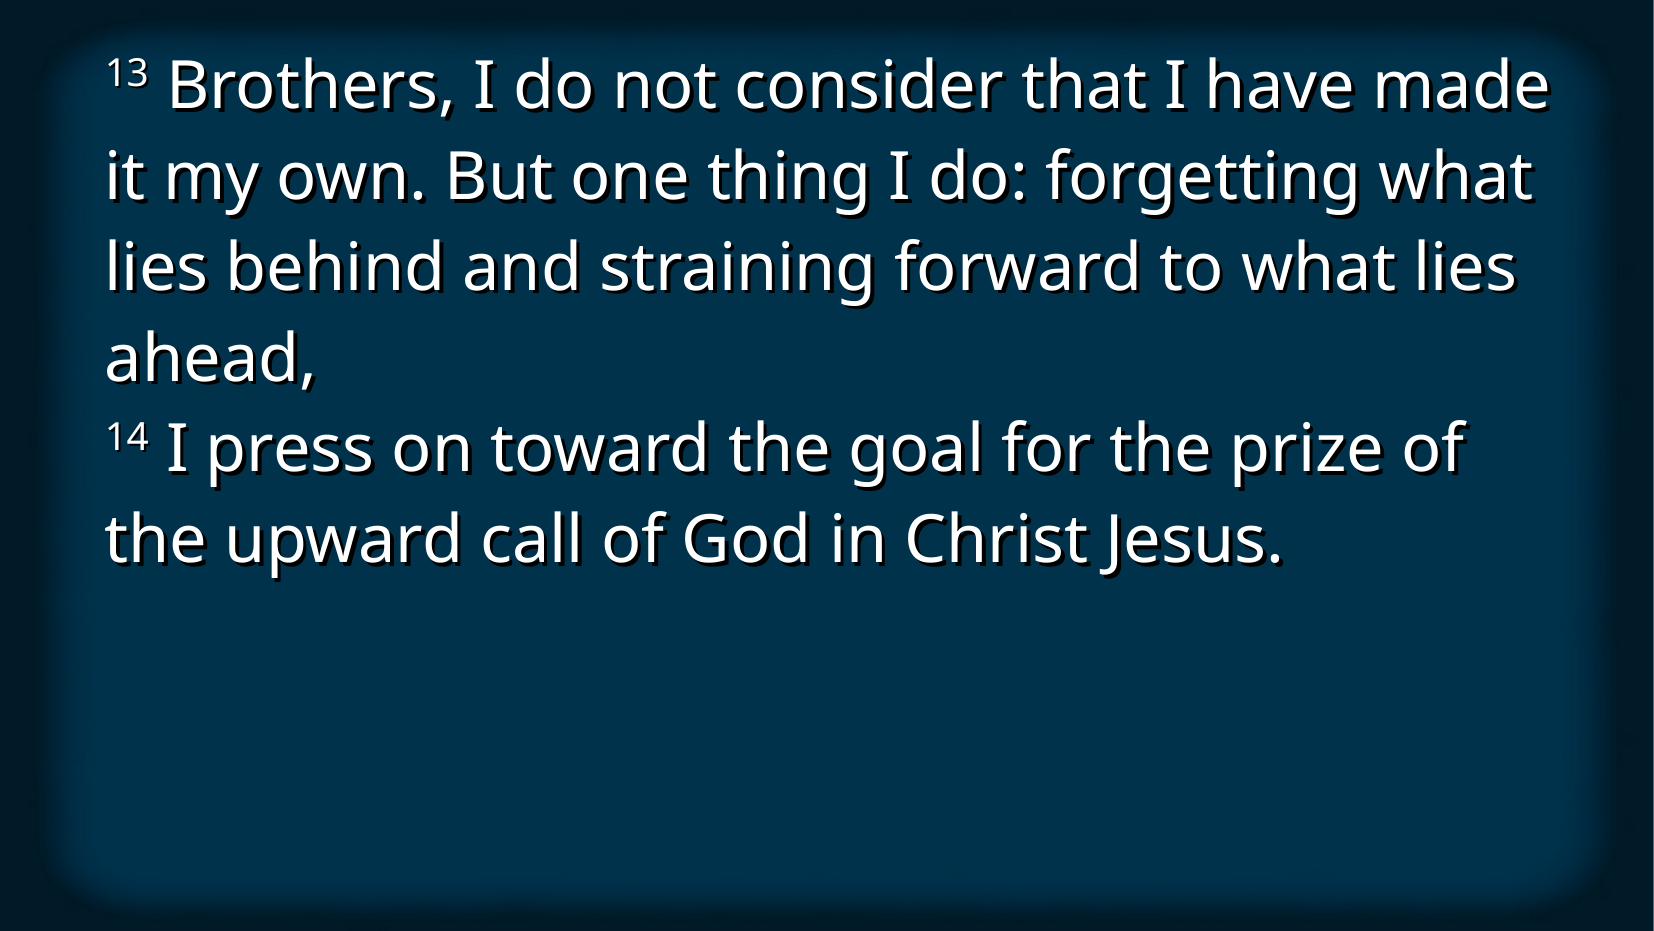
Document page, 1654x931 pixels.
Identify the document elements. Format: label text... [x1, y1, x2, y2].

picture [0, 0, 1654, 931]
text_box 13 Brothers, I do not consider that I have made it my own. But one thing I do: forgetting what lies behind and straining forward to what lies ahead, 14 I press on toward the goal for the prize of the upward call of God in Christ Jesus. [90, 30, 1576, 499]
